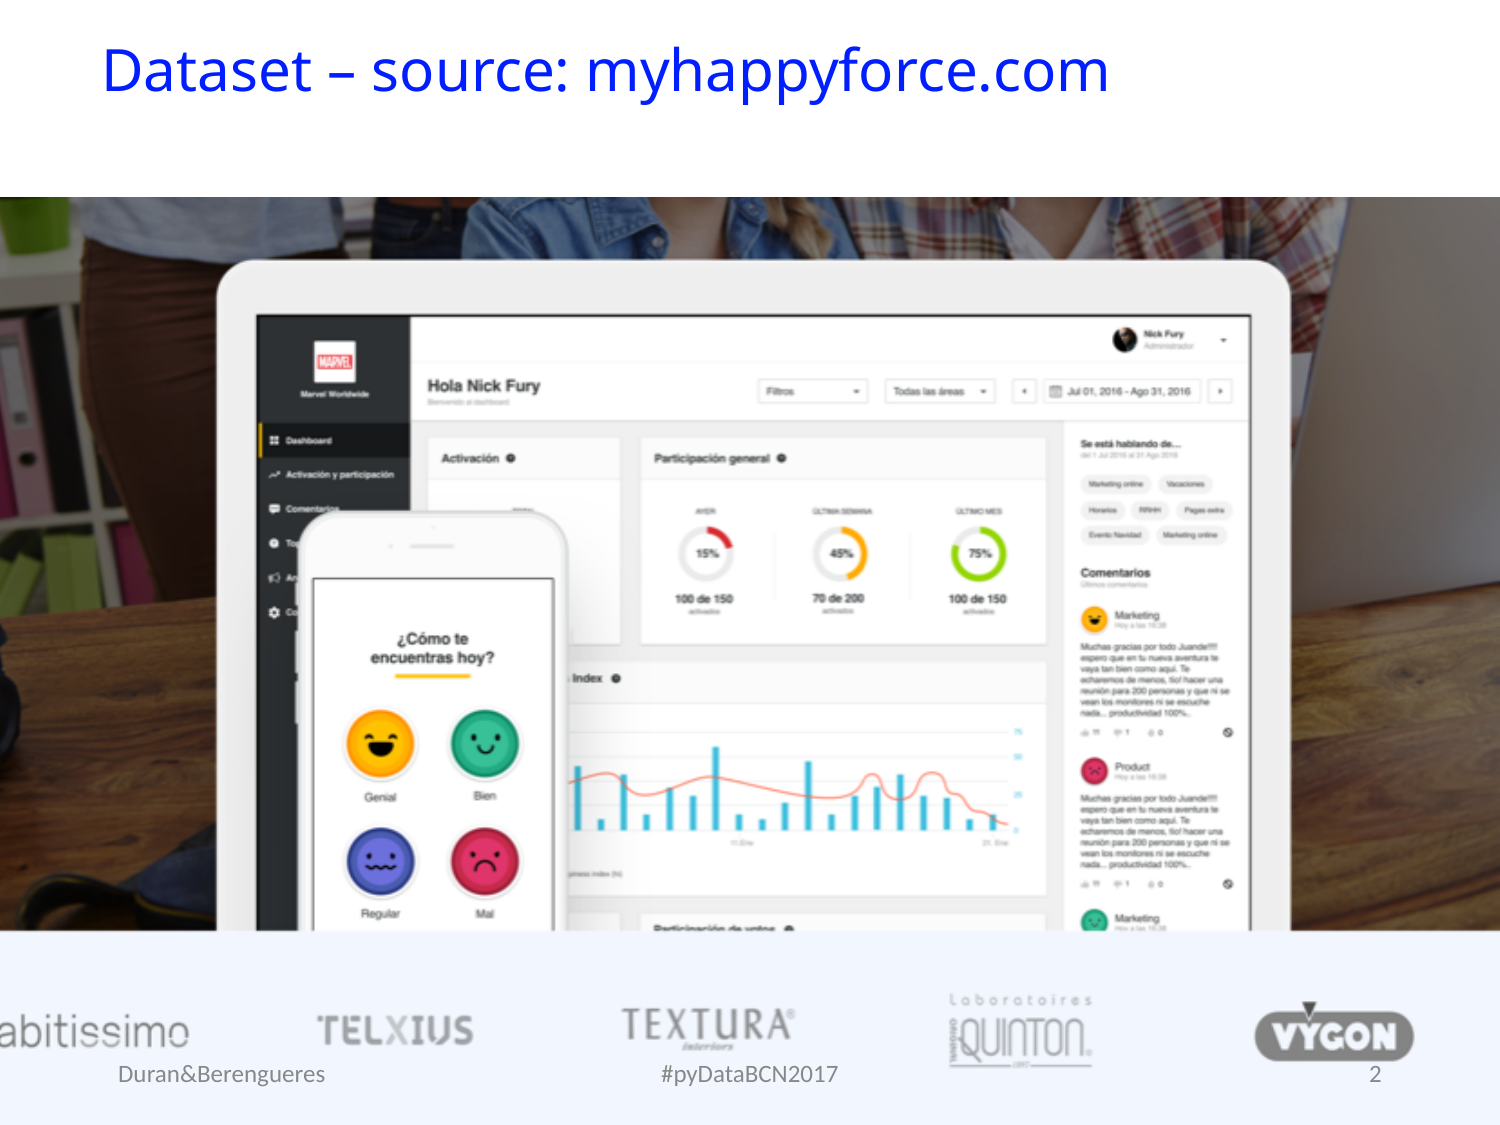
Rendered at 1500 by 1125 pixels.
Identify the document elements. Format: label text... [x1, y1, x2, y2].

title Dataset – source: myhappyforce.com [86, 32, 1425, 114]
picture [0, 197, 1500, 1125]
slide_number Duran&Berengueres [103, 1042, 441, 1103]
slide_number <number> [1059, 1042, 1397, 1103]
footer #pyDataBCN2017 [496, 1042, 1004, 1103]
